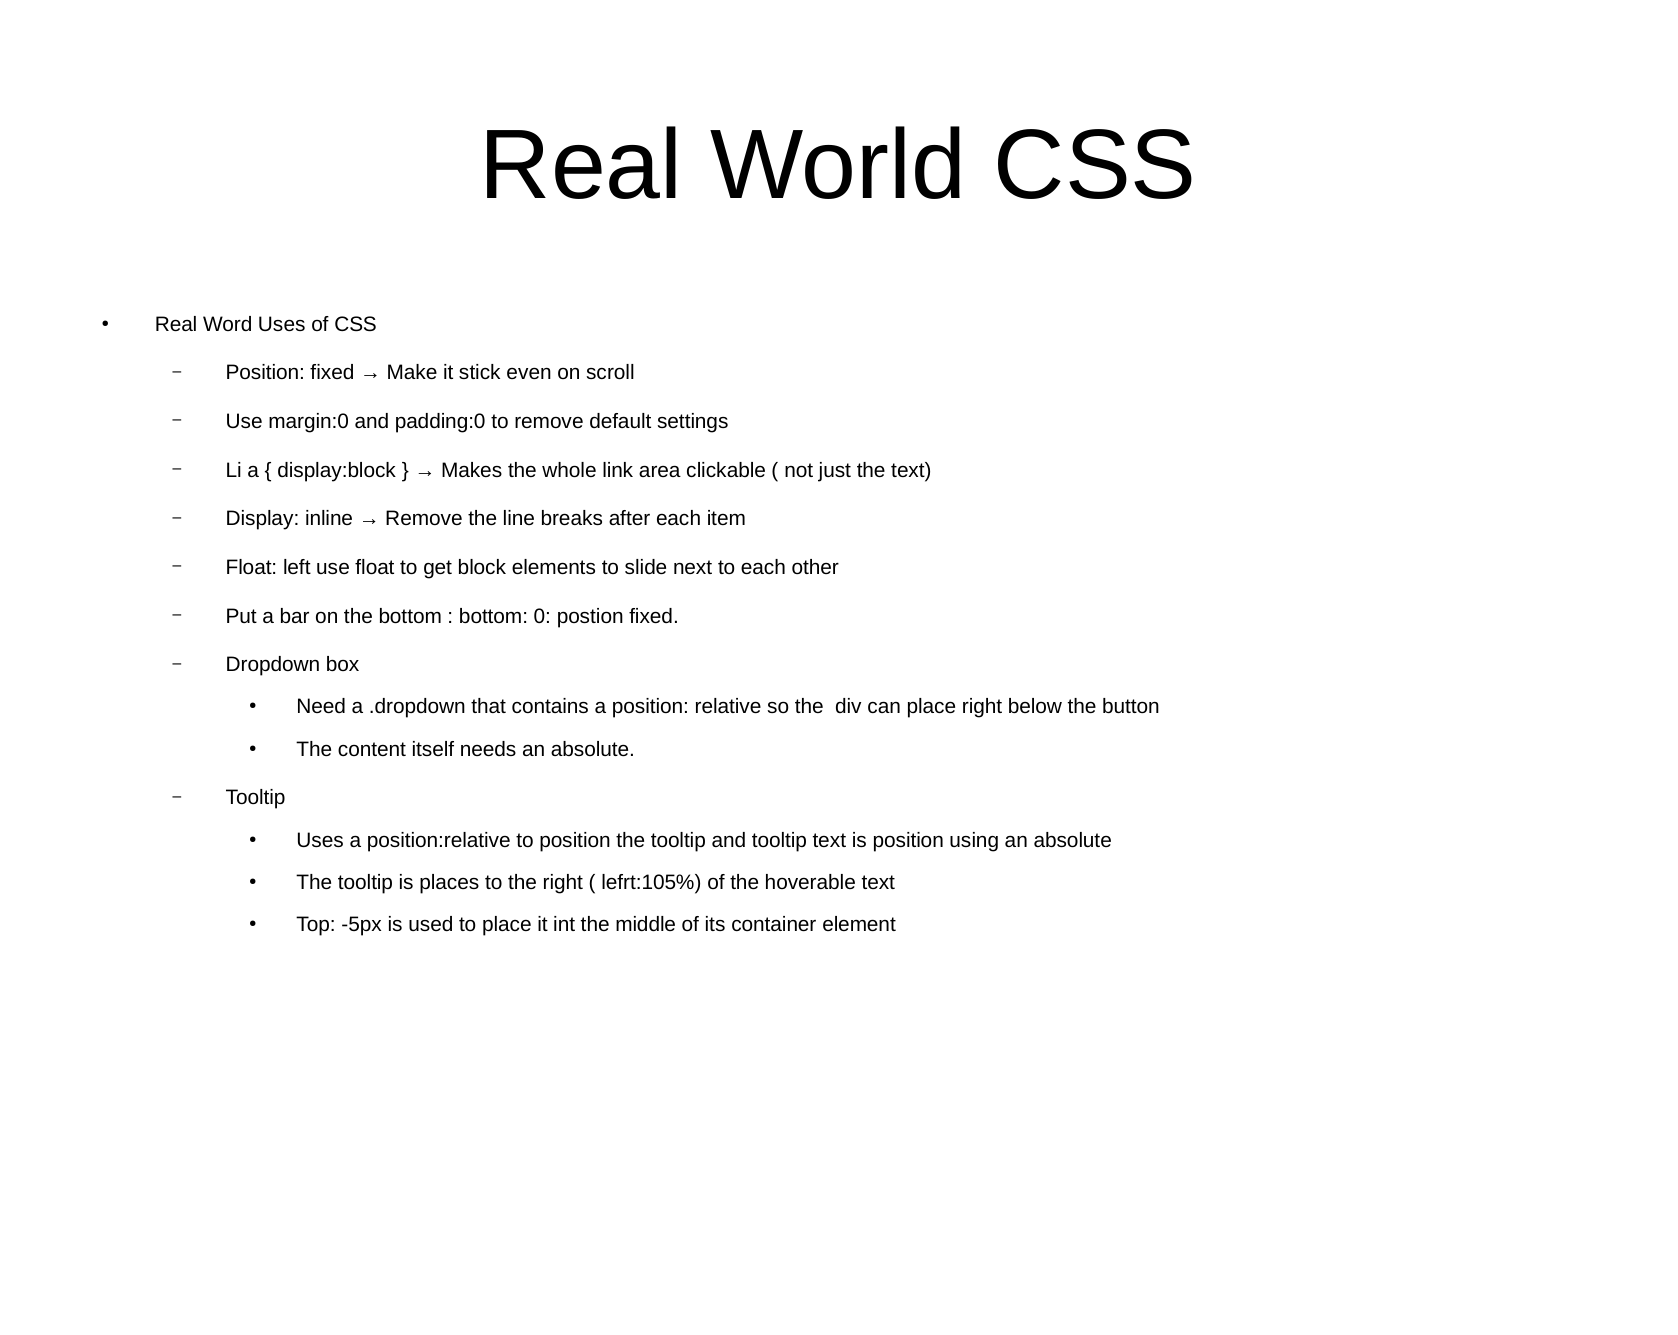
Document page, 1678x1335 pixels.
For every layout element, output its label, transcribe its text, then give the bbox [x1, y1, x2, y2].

title Real World CSS [83, 53, 1594, 276]
list Real Word Uses of CSS Position: fixed → Make it stick even on scroll Use margin:0 and padding:0 to remove default settings Li a { display:block } → Makes the whole link area clickable ( not just the text) Display: inline → Remove the line breaks after each item Float: left use float to get block elements to slide next to each other Put a bar on the bottom : bottom: 0: postion fixed. Dropdown box Need a .dropdown that contains a position: relative so the div can place right below the button The content itself needs an absolute. Tooltip Uses a position:relative to position the tooltip and tooltip text is position using an absolute The tooltip is places to the right ( lefrt:105%) of the hoverable text Top: -5px is used to place it int the middle of its container element [83, 312, 1594, 1291]
